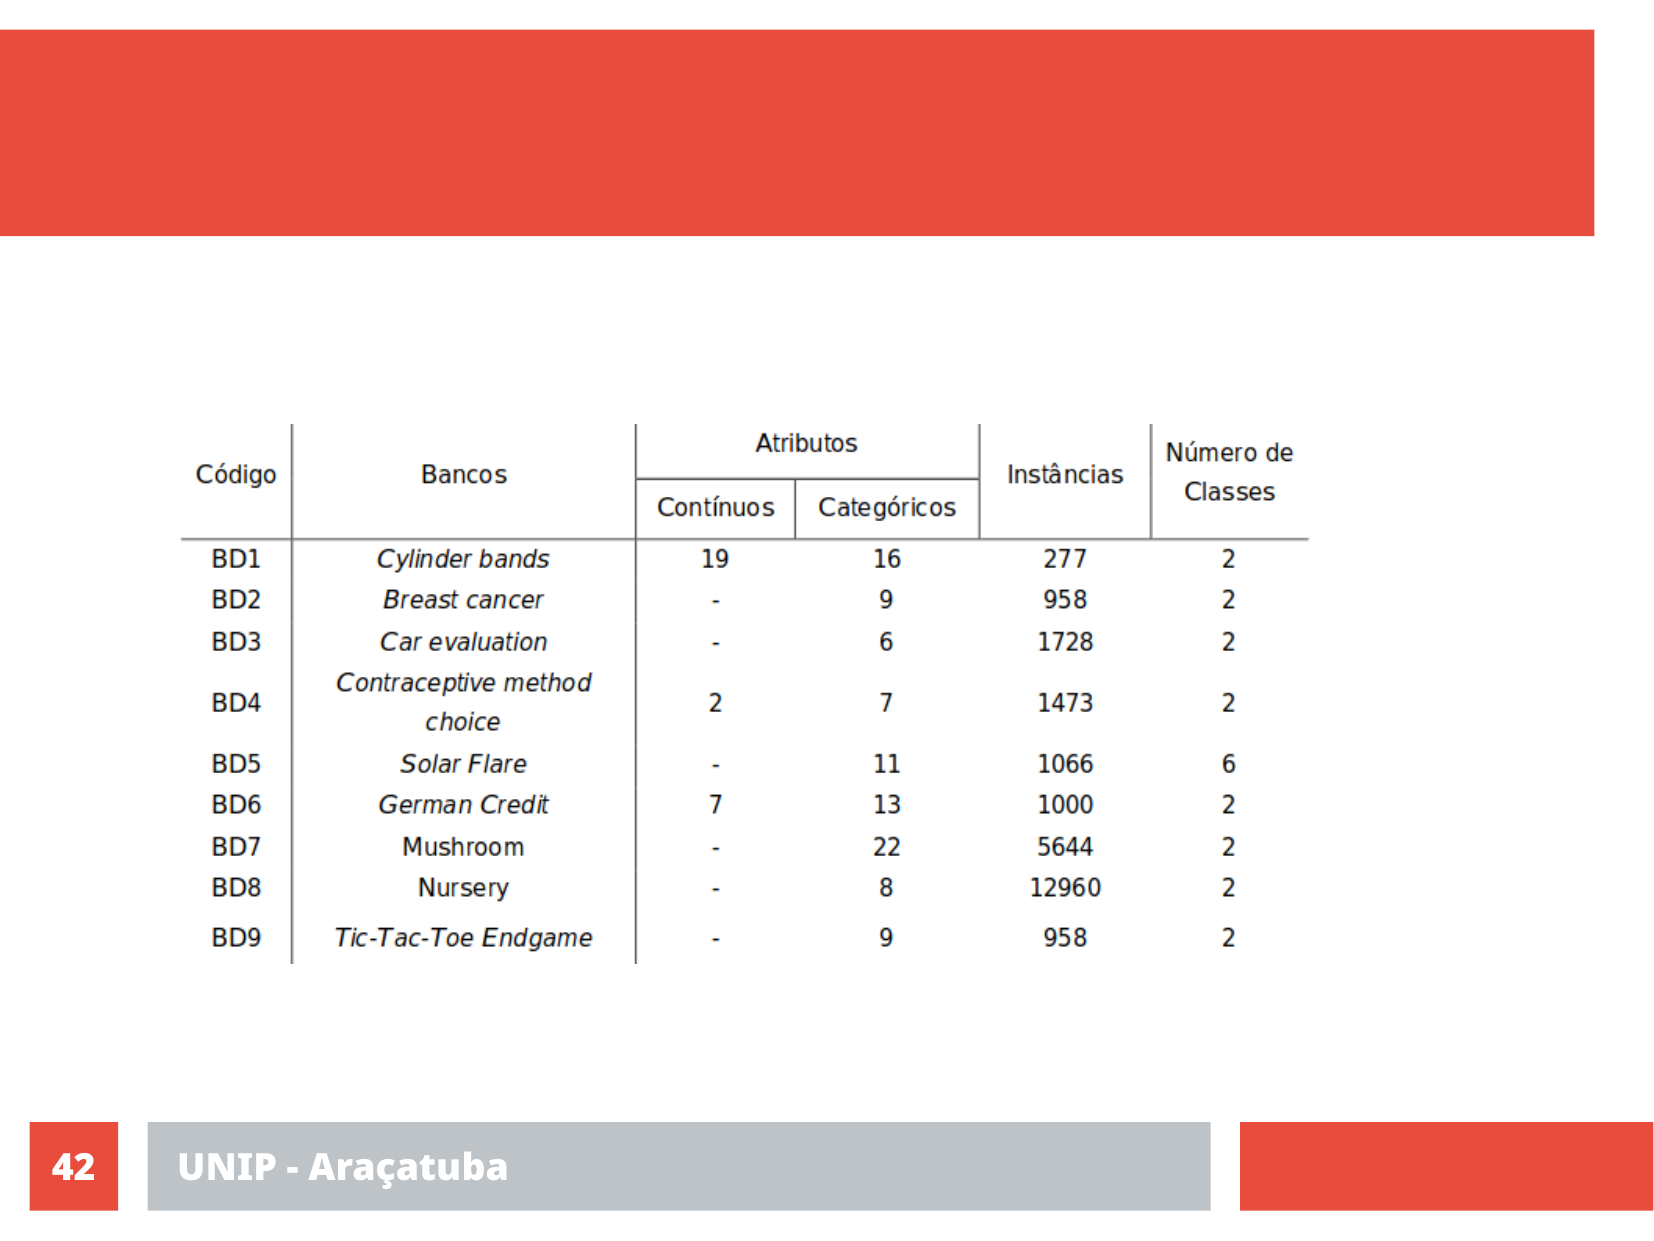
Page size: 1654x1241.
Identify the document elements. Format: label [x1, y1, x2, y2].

picture [180, 424, 1311, 964]
